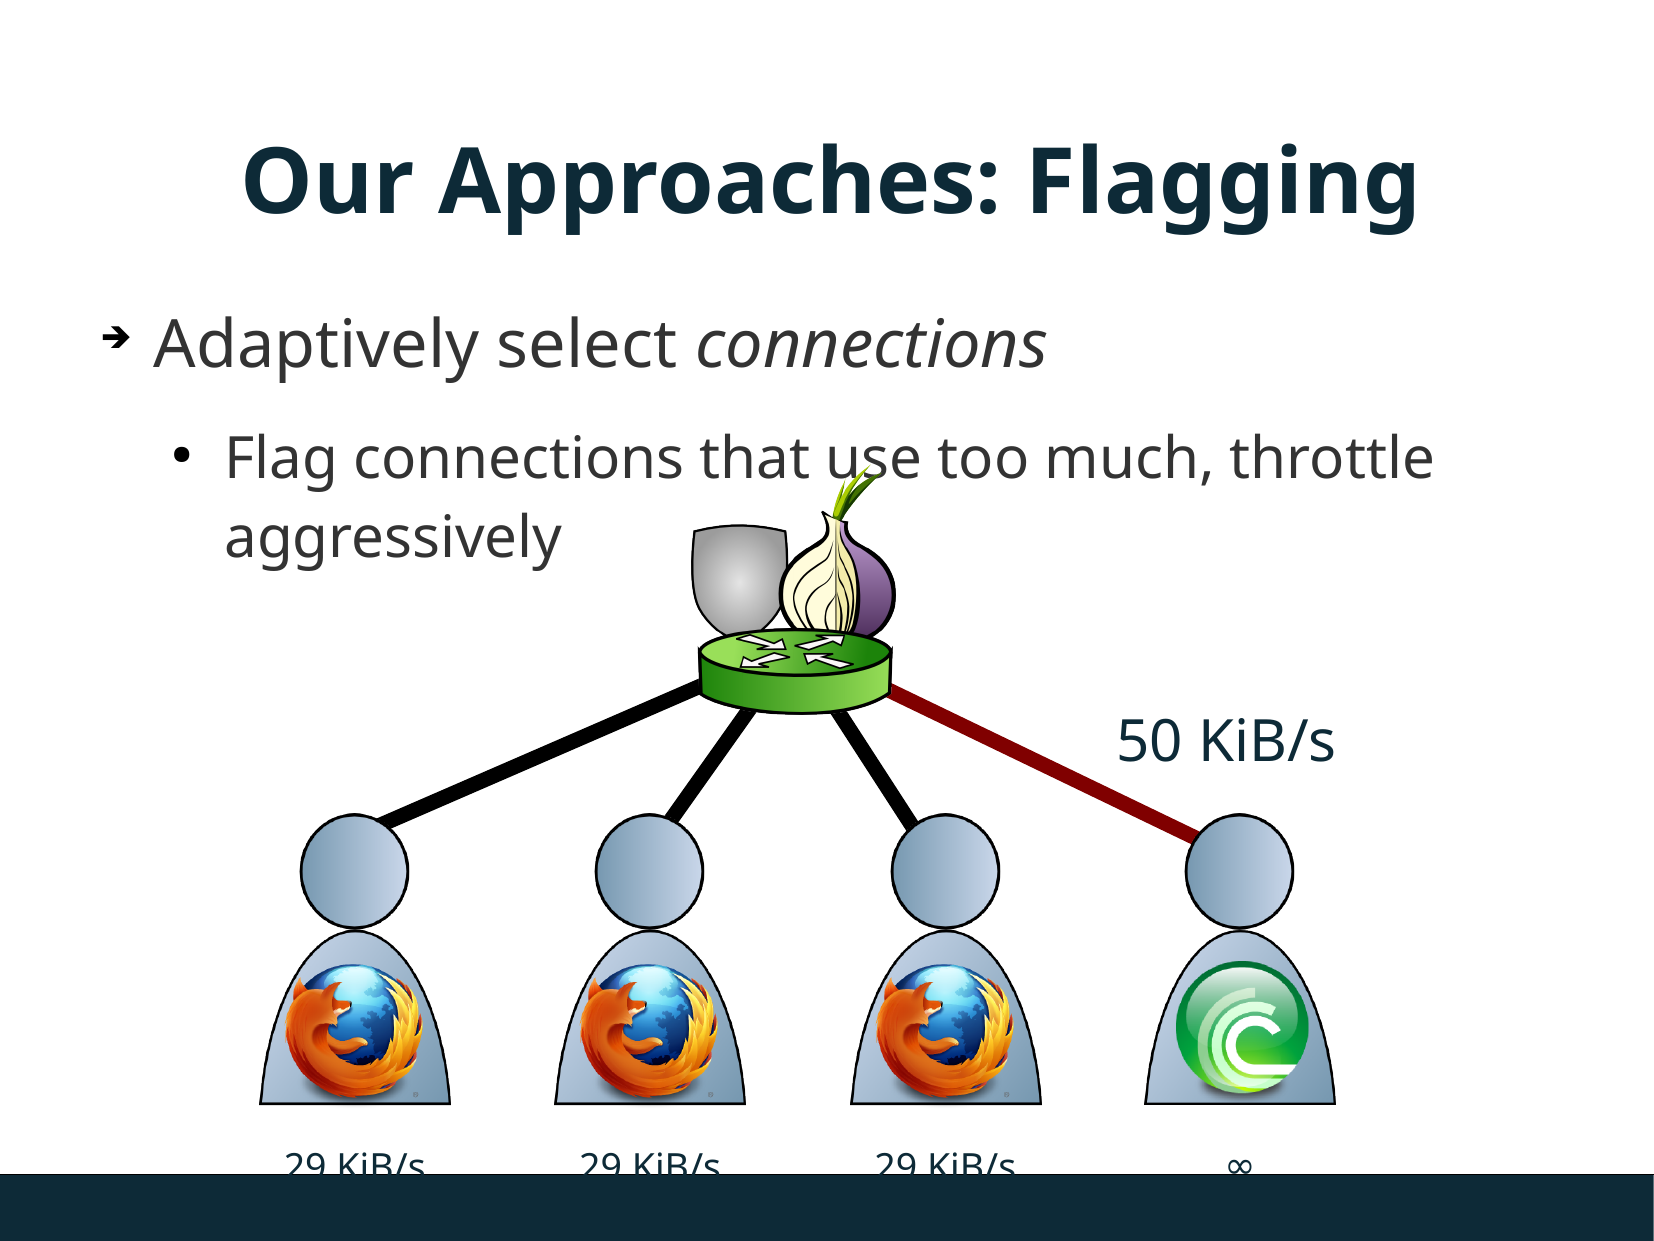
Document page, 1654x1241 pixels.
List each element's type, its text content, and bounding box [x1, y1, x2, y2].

picture [259, 813, 451, 1111]
title Our Approaches: Flagging [86, 74, 1575, 282]
text_box 50 KiB/s [1101, 692, 1417, 775]
list Adaptively select connections Flag connections that use too much, throttle aggressively [82, 296, 1571, 1115]
picture [850, 813, 1042, 1111]
picture [691, 464, 896, 715]
picture [1144, 813, 1336, 1106]
picture [554, 813, 746, 1111]
